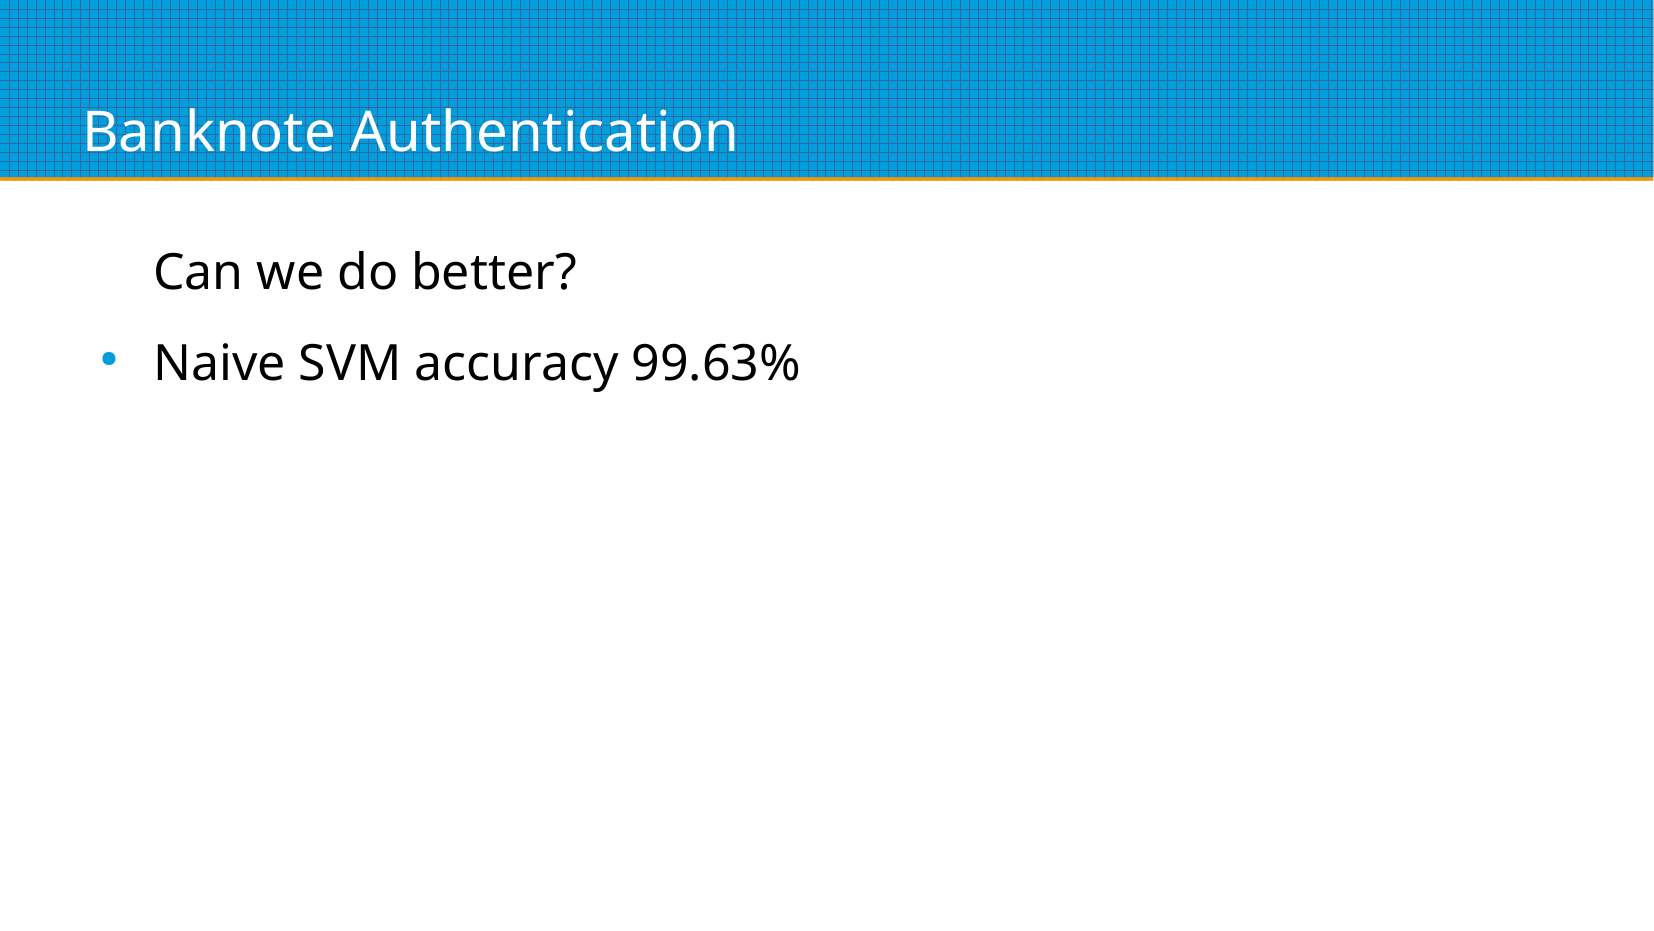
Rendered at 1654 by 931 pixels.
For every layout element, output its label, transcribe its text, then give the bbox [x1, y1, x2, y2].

title Banknote Authentication [82, 14, 1571, 171]
list Can we do better? Naive SVM accuracy 99.63% [82, 236, 1563, 811]
